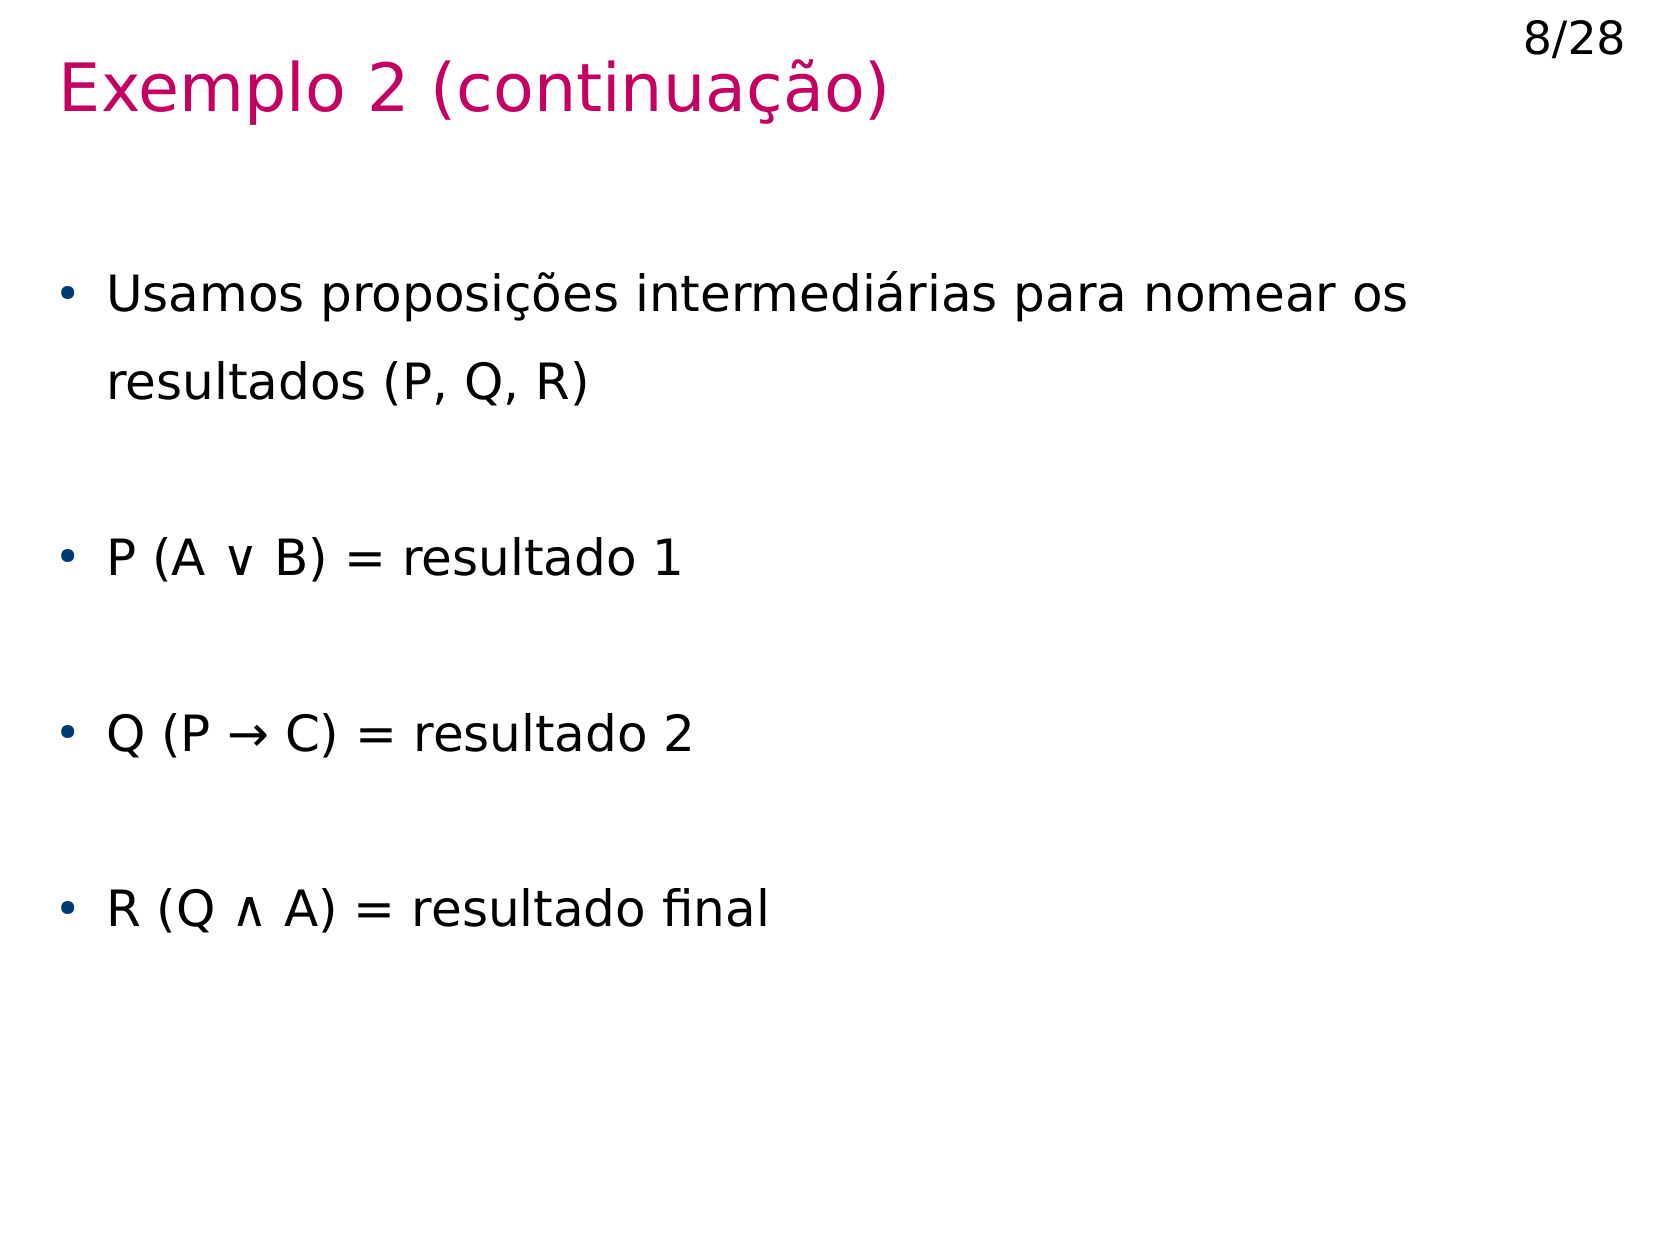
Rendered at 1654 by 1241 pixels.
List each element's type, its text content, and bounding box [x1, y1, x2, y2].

list Usamos proposições intermediárias para nomear os resultados (P, Q, R) P (A ∨ B) = resultado 1 Q (P → C) = resultado 2 R (Q ∧ A) = resultado final [59, 236, 1625, 1211]
title Exemplo 2 (continuação) [59, 29, 1625, 148]
